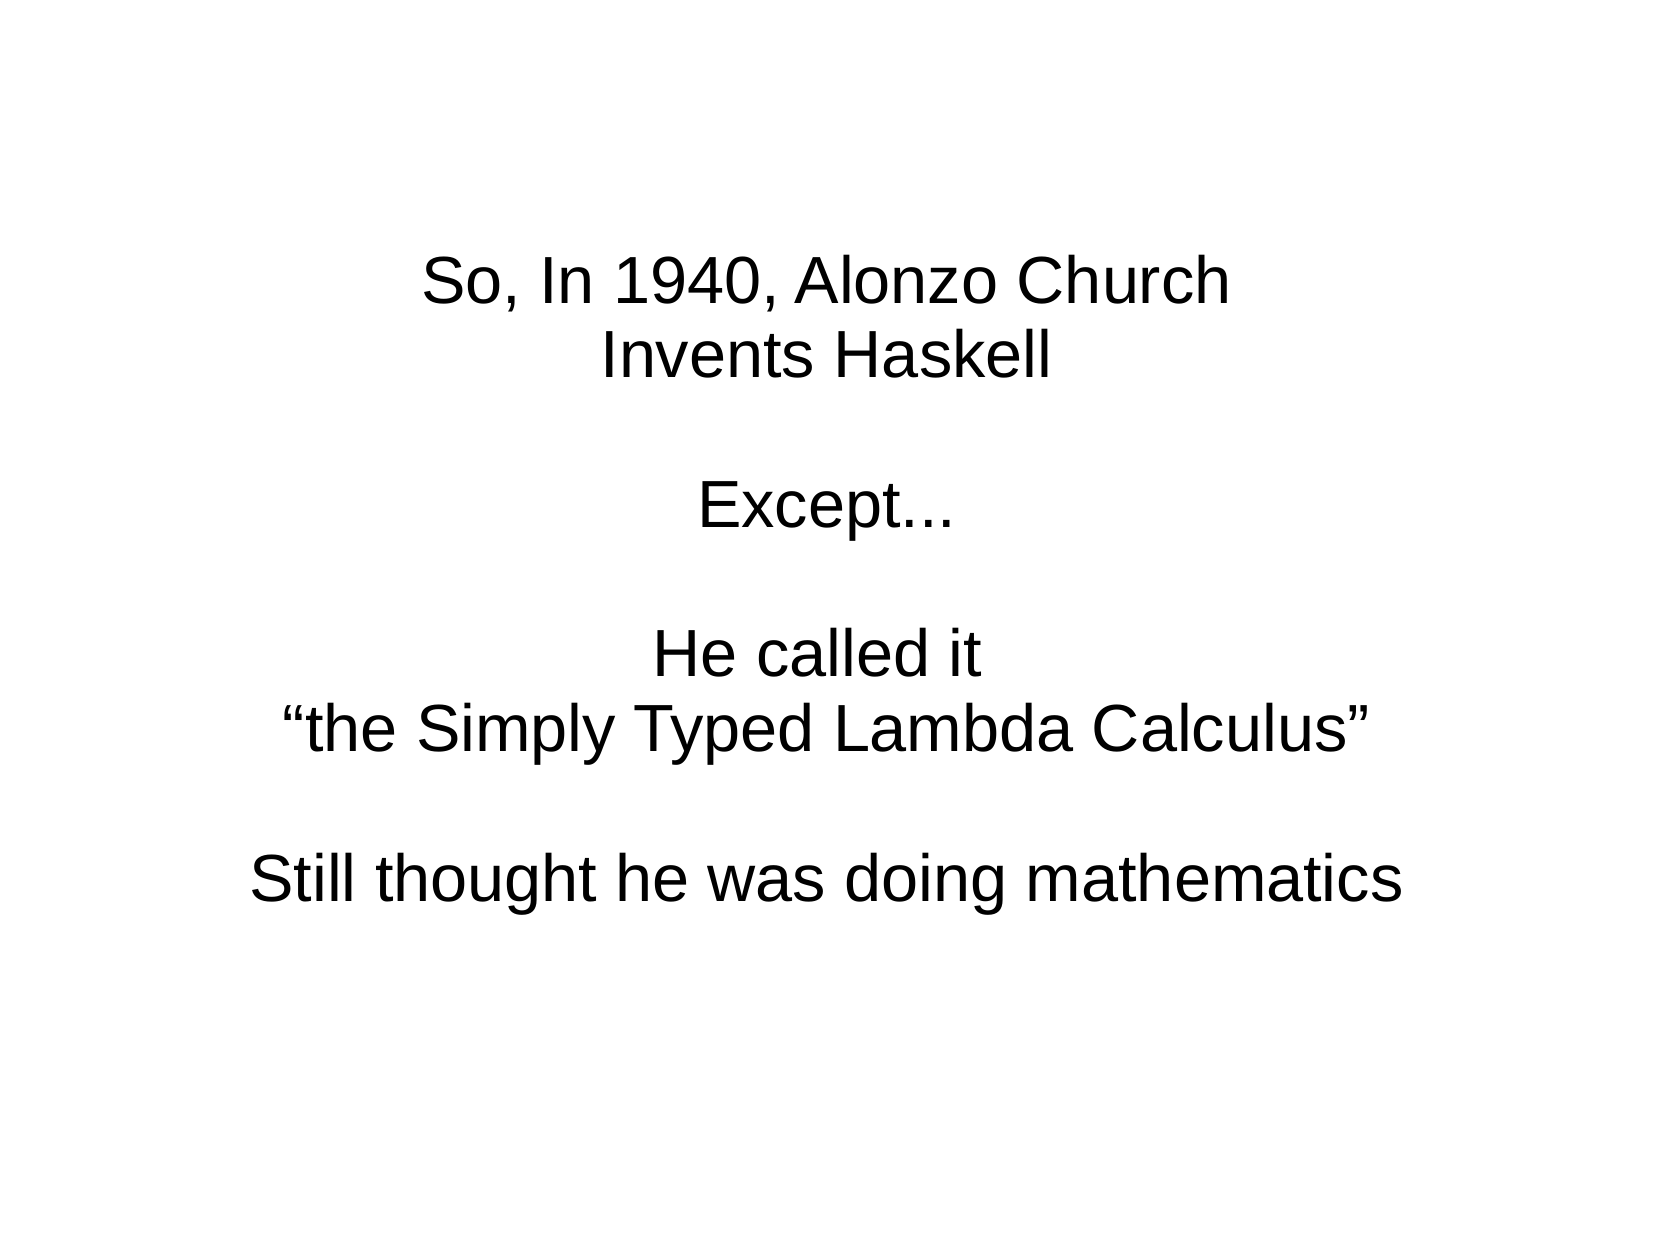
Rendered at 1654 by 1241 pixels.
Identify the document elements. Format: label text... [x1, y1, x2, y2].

subtitle So, In 1940, Alonzo Church Invents Haskell Except... He called it “the Simply Typed Lambda Calculus” Still thought he was doing mathematics [82, 49, 1571, 1109]
